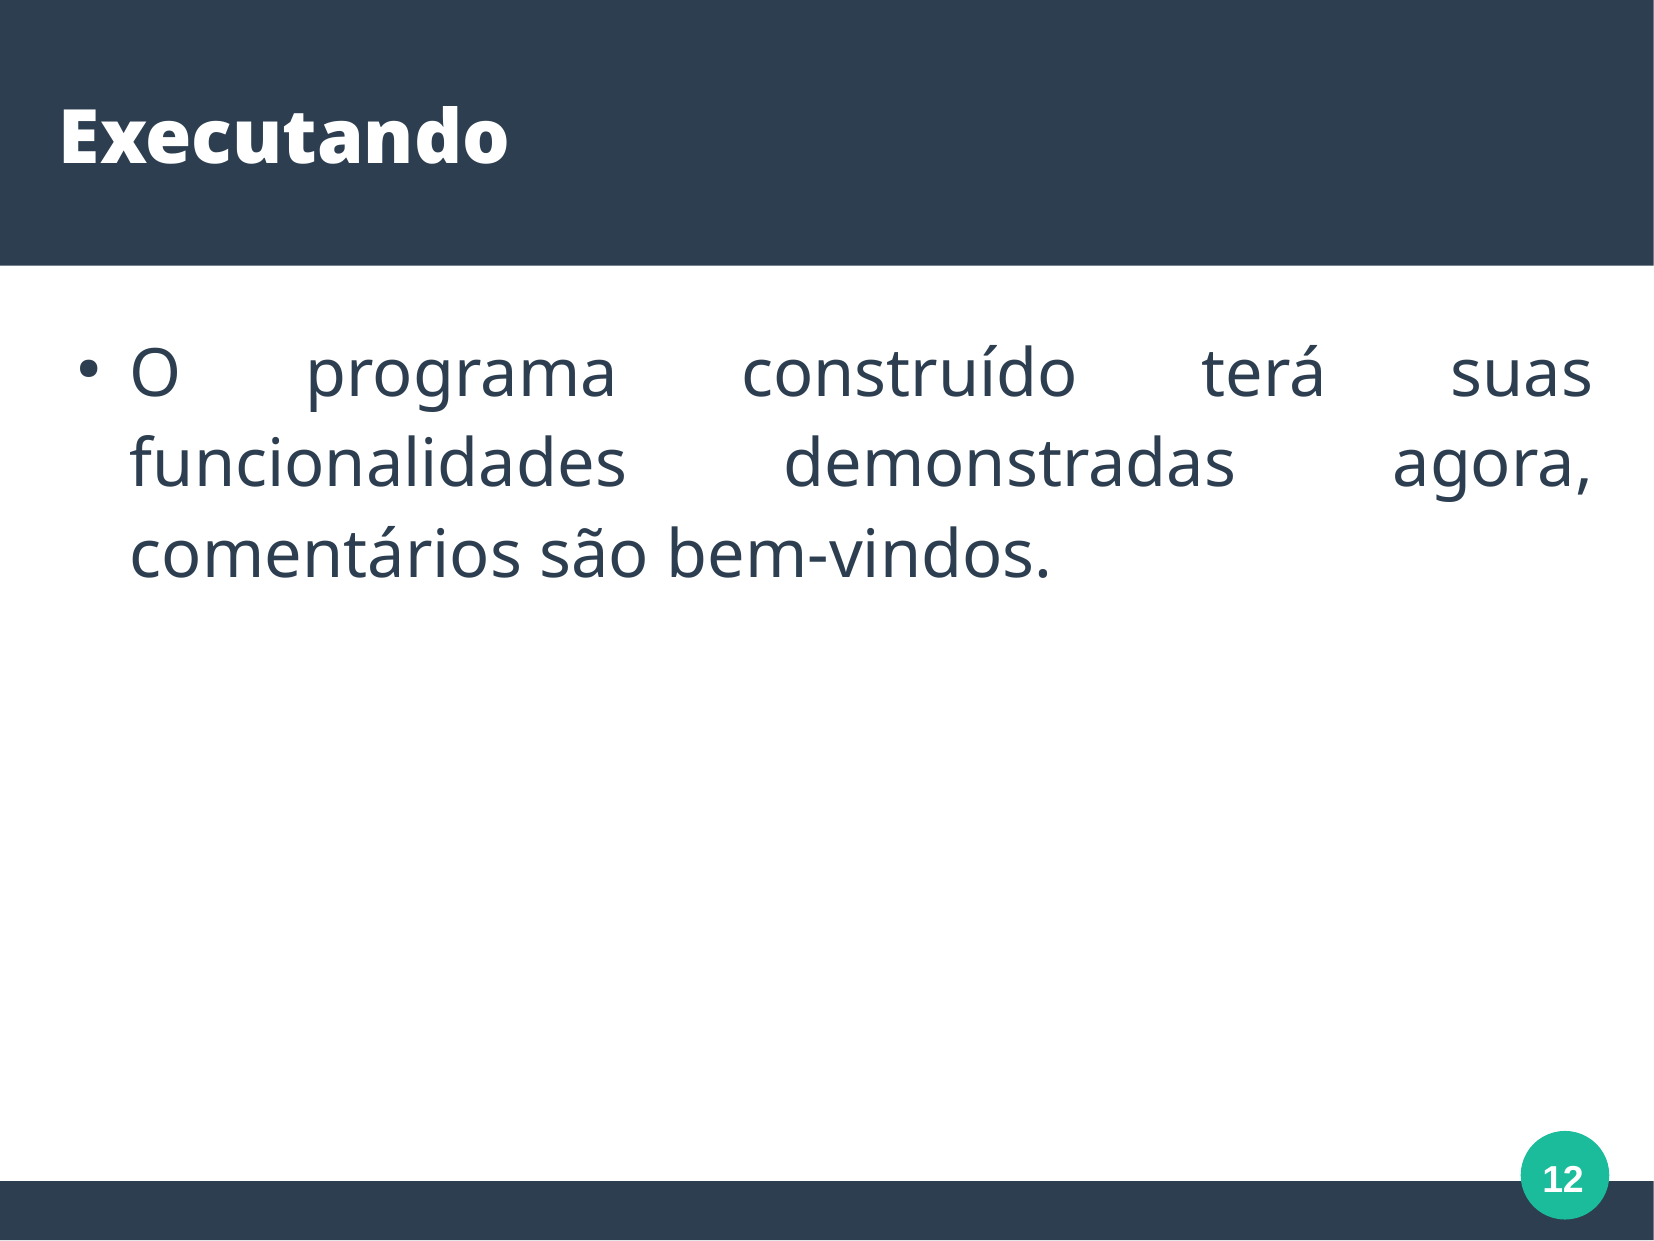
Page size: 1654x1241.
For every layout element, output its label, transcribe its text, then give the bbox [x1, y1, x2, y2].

list O programa construído terá suas funcionalidades demonstradas agora, comentários são bem-vindos. [59, 324, 1595, 1152]
title Executando [59, 55, 1595, 213]
